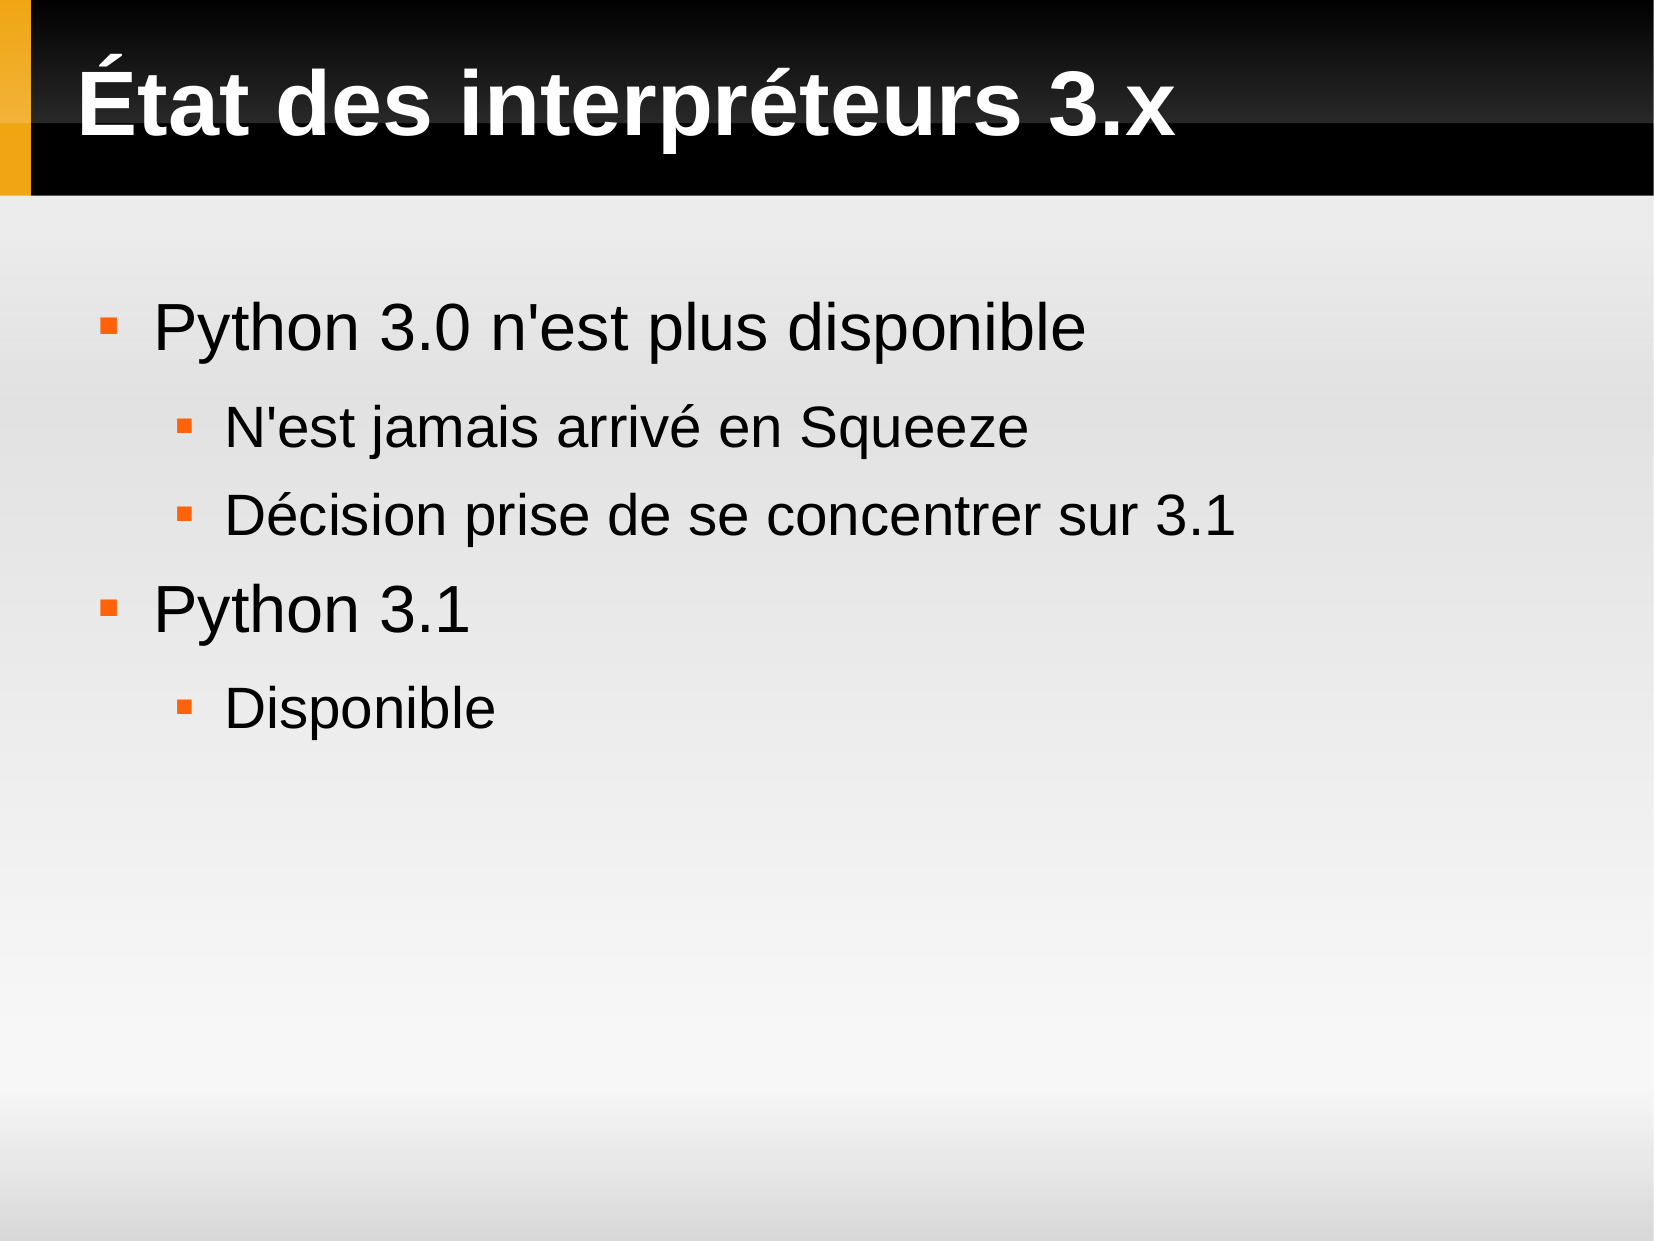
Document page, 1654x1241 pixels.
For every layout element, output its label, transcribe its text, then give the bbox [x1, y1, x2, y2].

picture [0, 0, 1654, 1241]
title État des interpréteurs 3.x [76, 0, 1565, 208]
list Python 3.0 n'est plus disponible N'est jamais arrivé en Squeeze Décision prise de se concentrer sur 3.1 Python 3.1 Disponible [82, 290, 1571, 1109]
